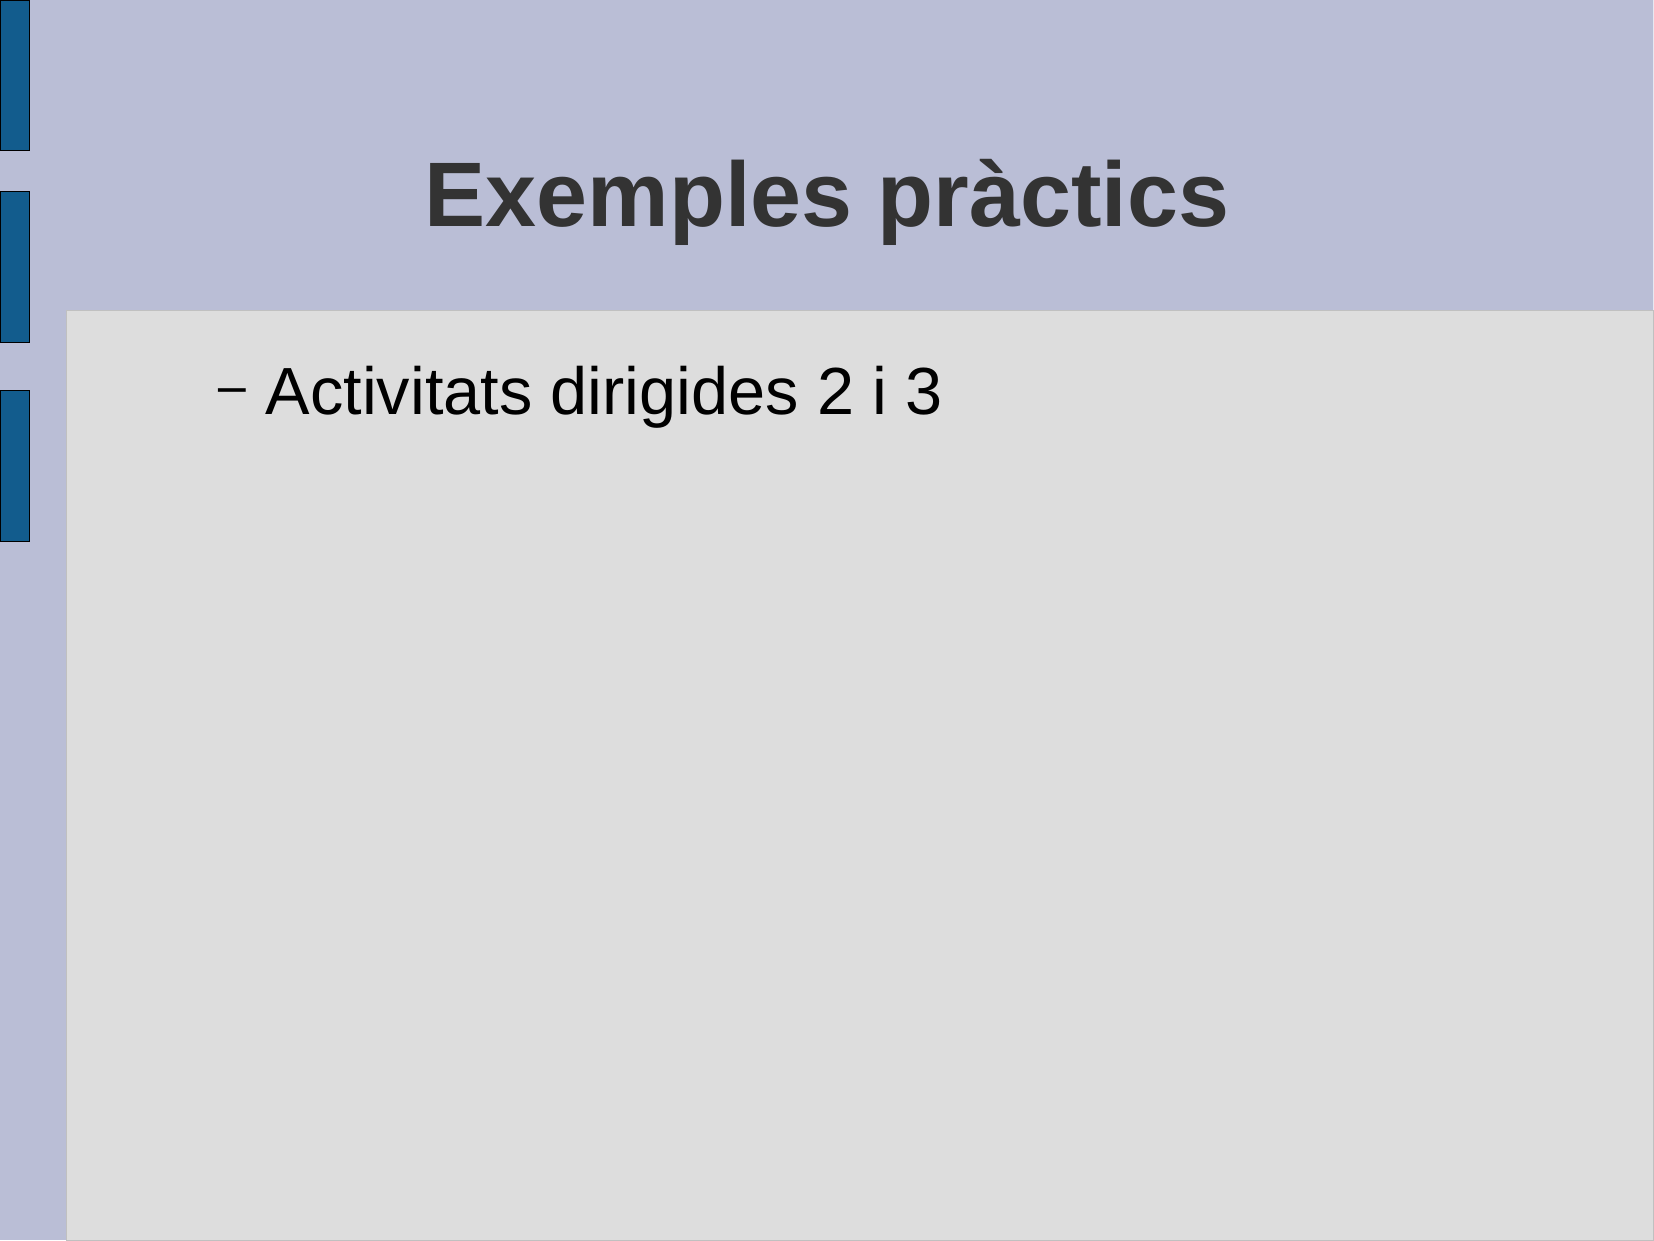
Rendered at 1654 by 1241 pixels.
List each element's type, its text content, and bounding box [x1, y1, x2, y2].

text_box Activitats dirigides 2 i 3 [124, 354, 1565, 504]
title Exemples pràctics [121, 91, 1534, 299]
